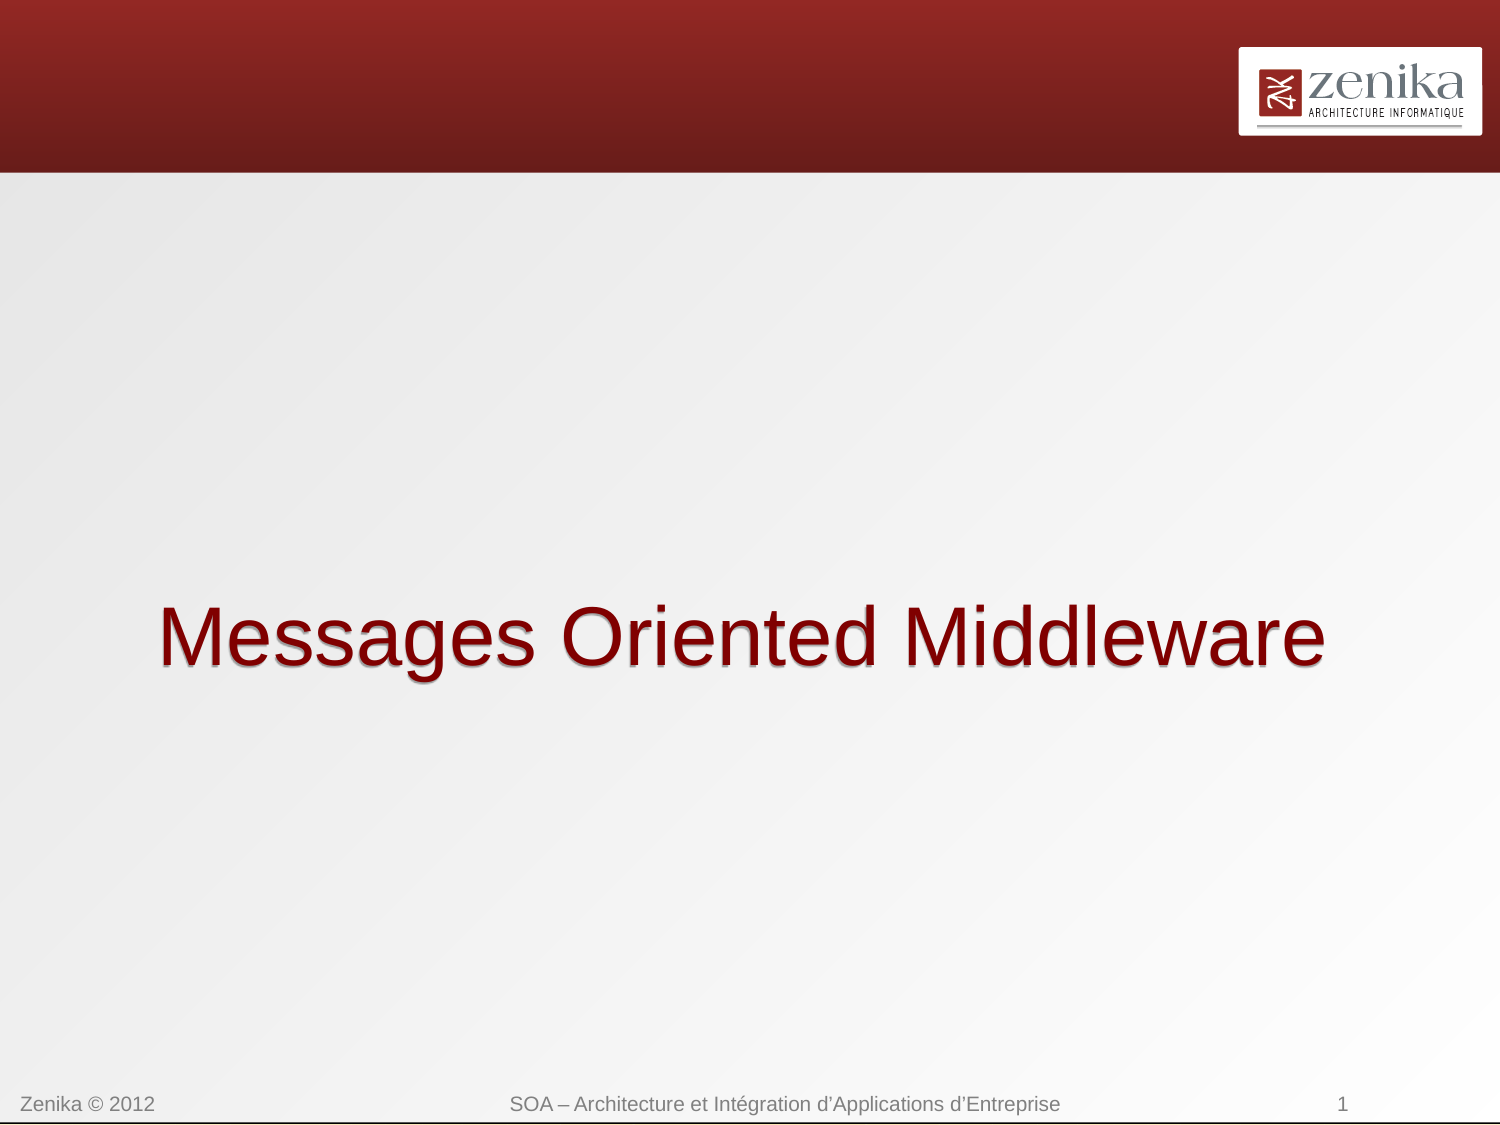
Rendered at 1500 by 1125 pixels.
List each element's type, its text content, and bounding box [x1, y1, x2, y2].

subtitle Messages Oriented Middleware [50, 249, 1435, 1079]
